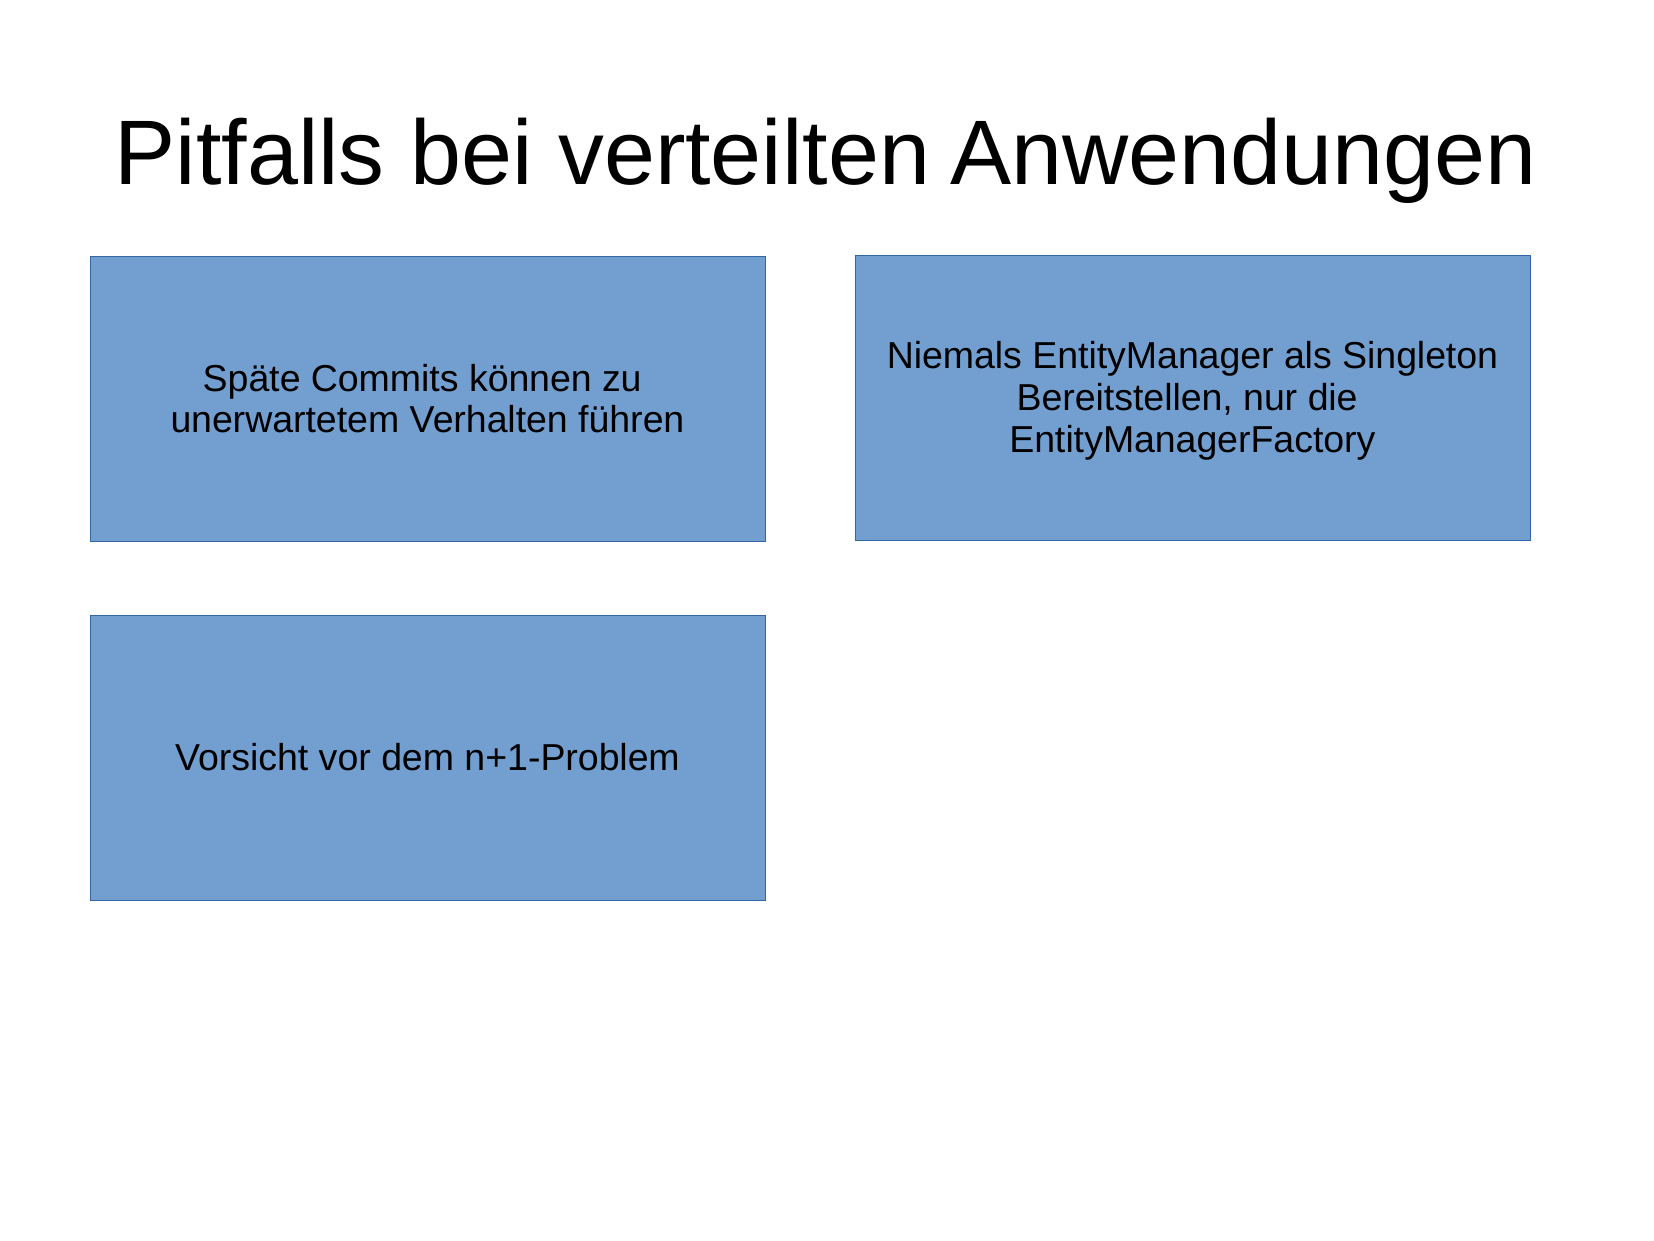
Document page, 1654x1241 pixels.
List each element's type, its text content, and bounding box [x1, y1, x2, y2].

title Pitfalls bei verteilten Anwendungen [82, 49, 1571, 257]
text_box Niemals EntityManager als Singleton Bereitstellen, nur die EntityManagerFactory [855, 255, 1531, 541]
text_box Vorsicht vor dem n+1-Problem [90, 615, 766, 901]
text_box Späte Commits können zu unerwartetem Verhalten führen [90, 256, 766, 542]
